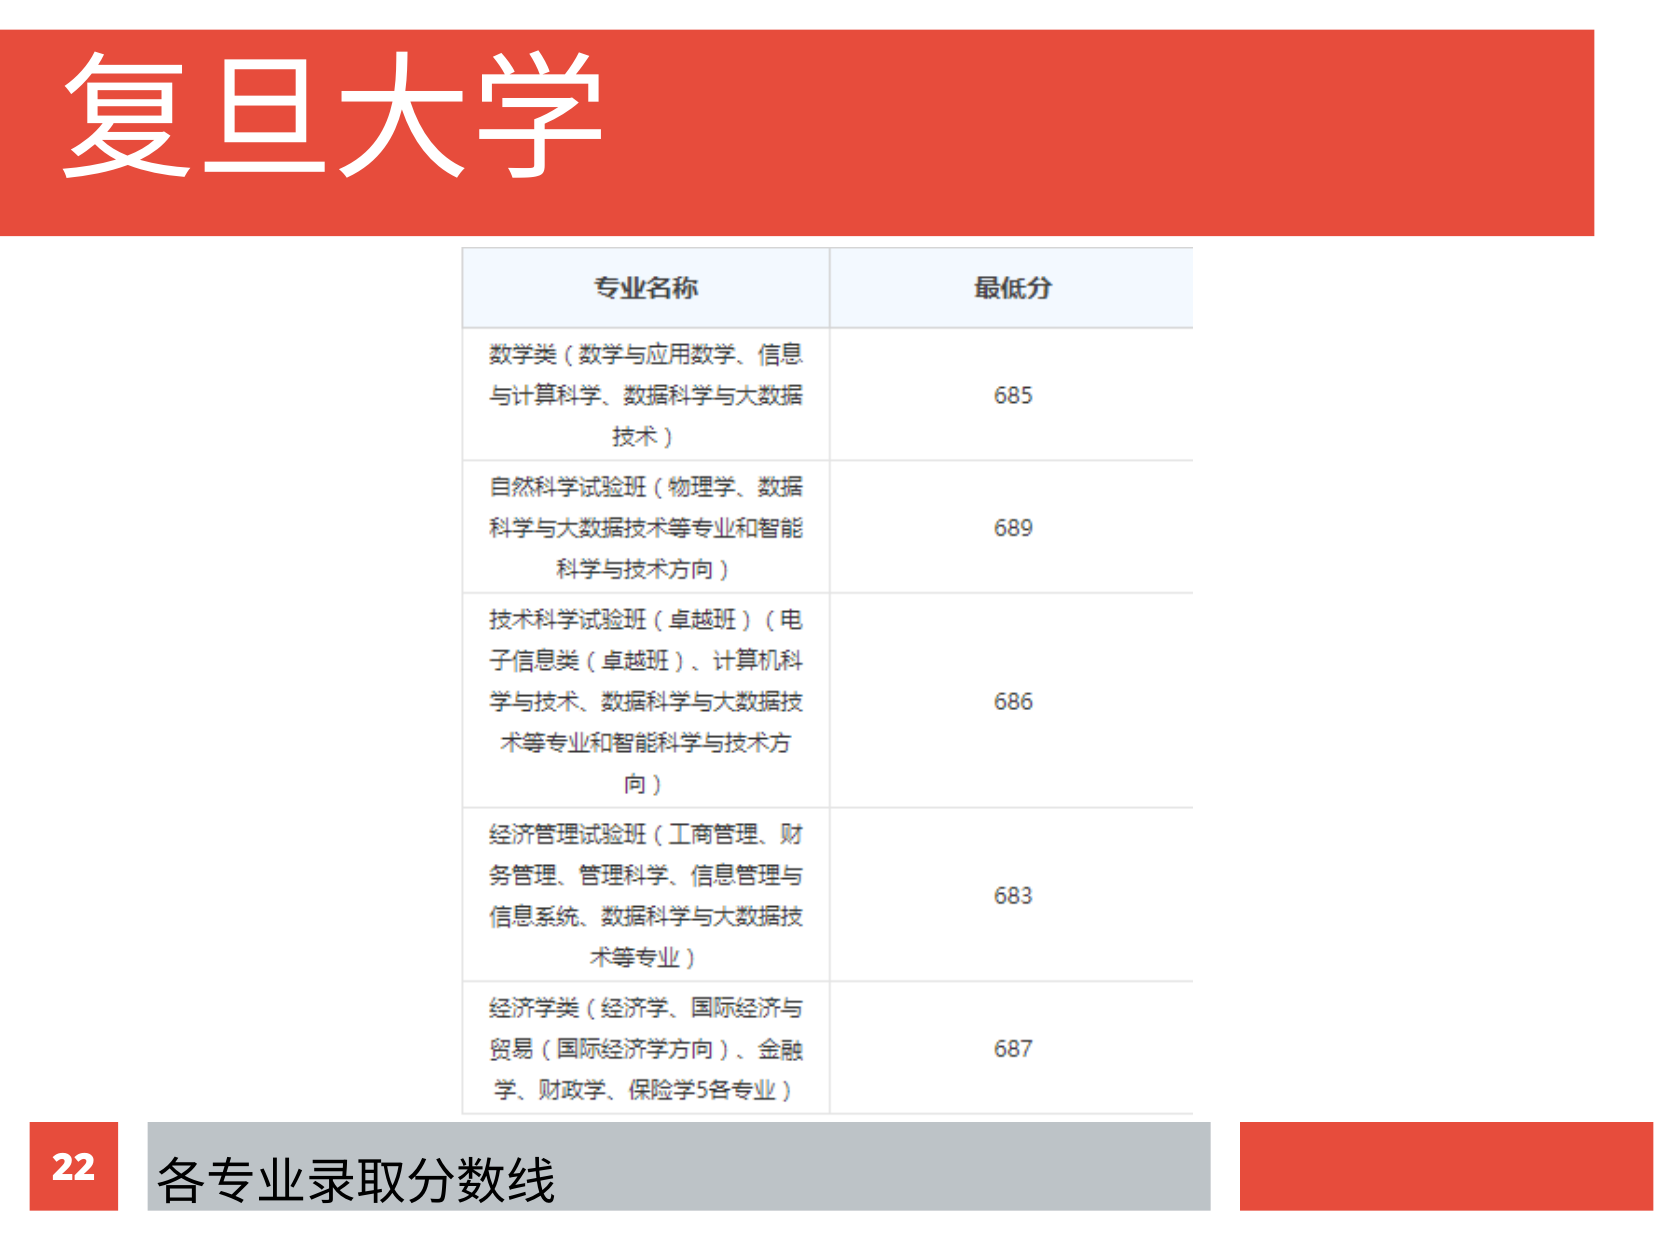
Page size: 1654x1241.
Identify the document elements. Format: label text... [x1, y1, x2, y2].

picture [460, 247, 1193, 1117]
text_box 各专业录取分数线 [141, 1133, 898, 1199]
title 复旦大学 [59, 59, 1595, 207]
